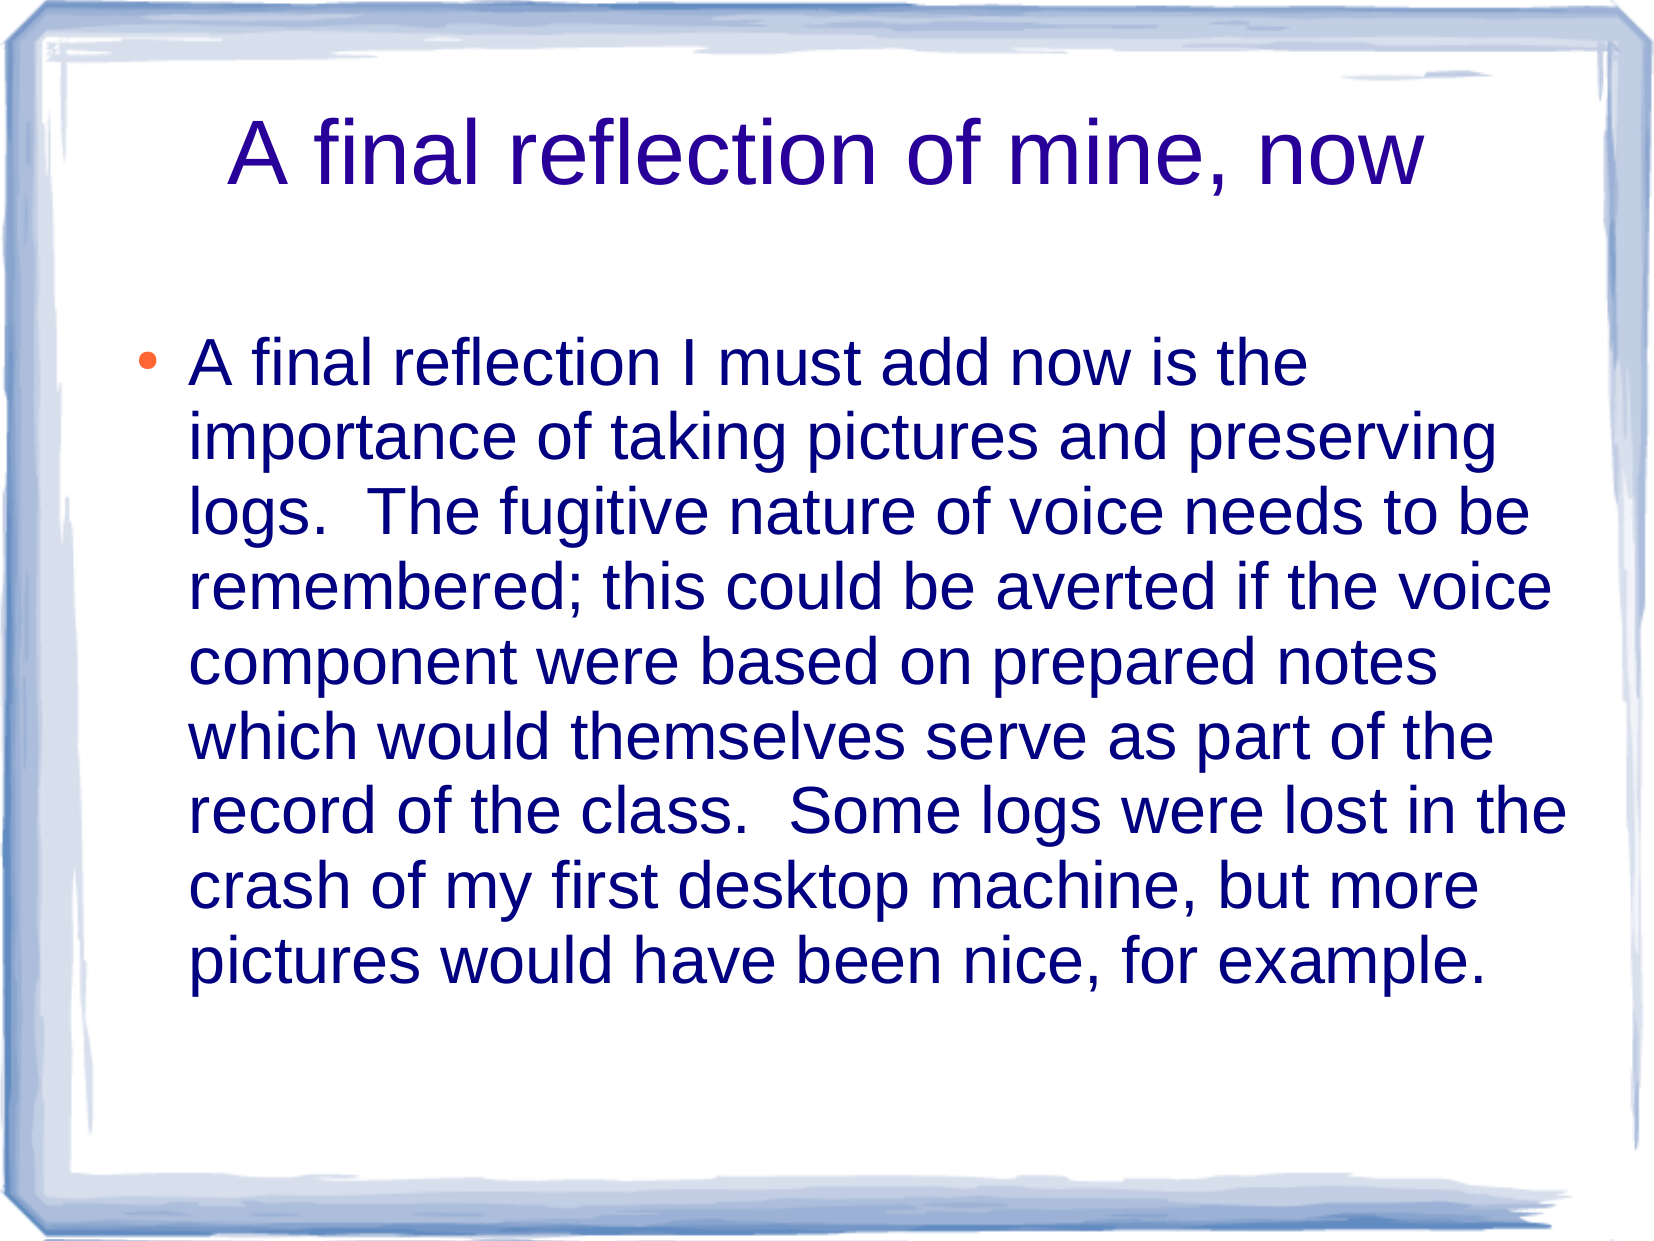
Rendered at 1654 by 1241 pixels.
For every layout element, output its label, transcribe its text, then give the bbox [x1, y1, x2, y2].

picture [0, 0, 1654, 1241]
title A final reflection of mine, now [82, 56, 1571, 250]
list A final reflection I must add now is the importance of taking pictures and preserving logs. The fugitive nature of voice needs to be remembered; this could be averted if the voice component were based on prepared notes which would themselves serve as part of the record of the class. Some logs were lost in the crash of my first desktop machine, but more pictures would have been nice, for example. [118, 324, 1571, 998]
